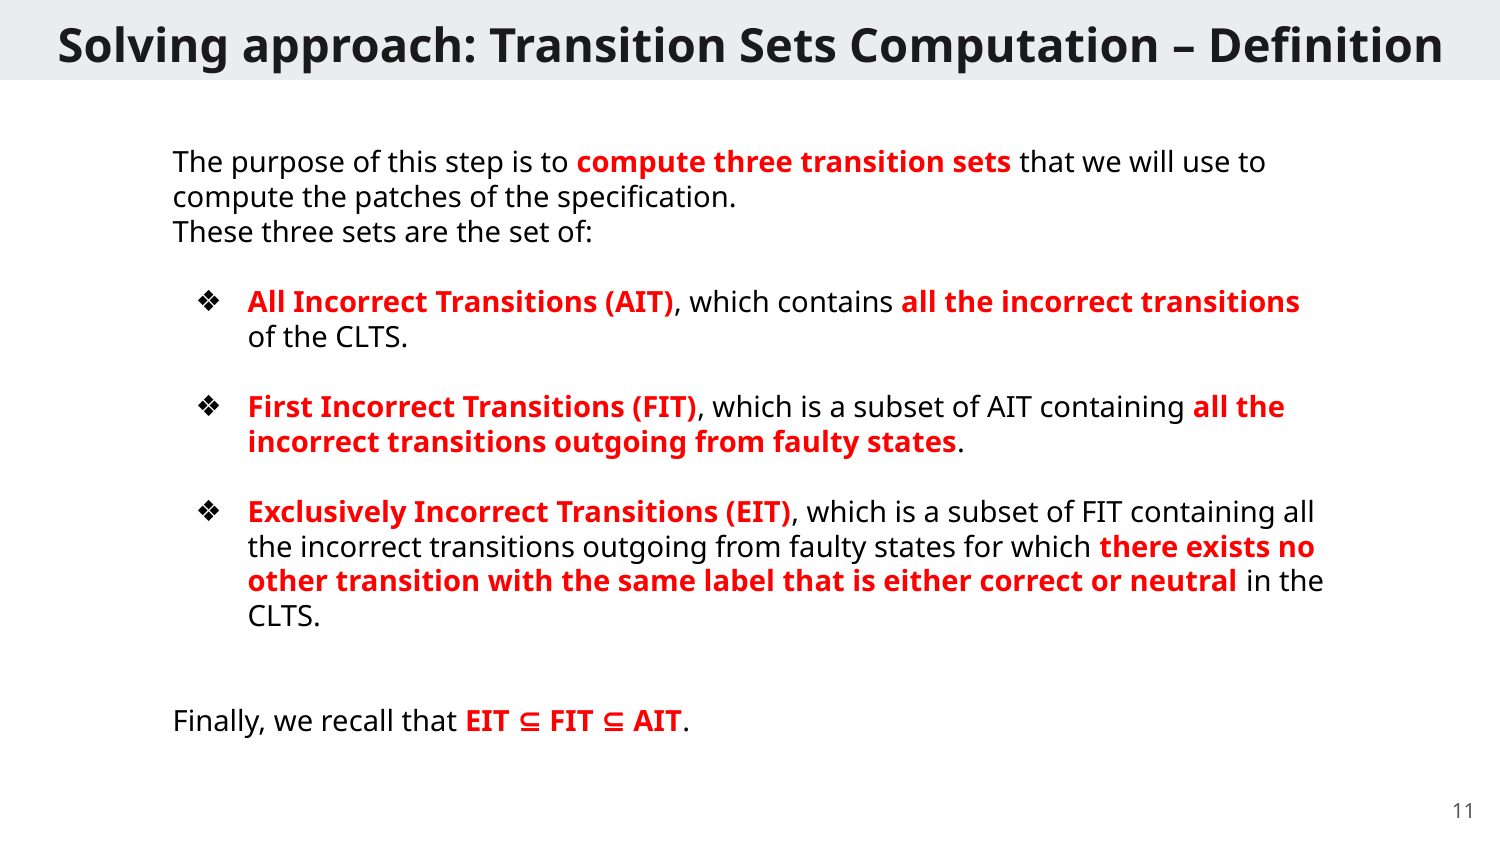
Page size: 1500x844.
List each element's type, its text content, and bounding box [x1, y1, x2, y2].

slide_number <numéro> [1400, 779, 1491, 844]
title Solving approach: Transition Sets Computation – Definition [42, 0, 1471, 88]
text_box The purpose of this step is to compute three transition sets that we will use to compute the patches of the specification. These three sets are the set of: All Incorrect Transitions (AIT), which contains all the incorrect transitions of the CLTS. First Incorrect Transitions (FIT), which is a subset of AIT containing all the incorrect transitions outgoing from faulty states. Exclusively Incorrect Transitions (EIT), which is a subset of FIT containing all the incorrect transitions outgoing from faulty states for which there exists no other transition with the same label that is either correct or neutral in the CLTS. Finally, we recall that EIT ⊆ FIT ⊆ AIT. [157, 128, 1343, 753]
